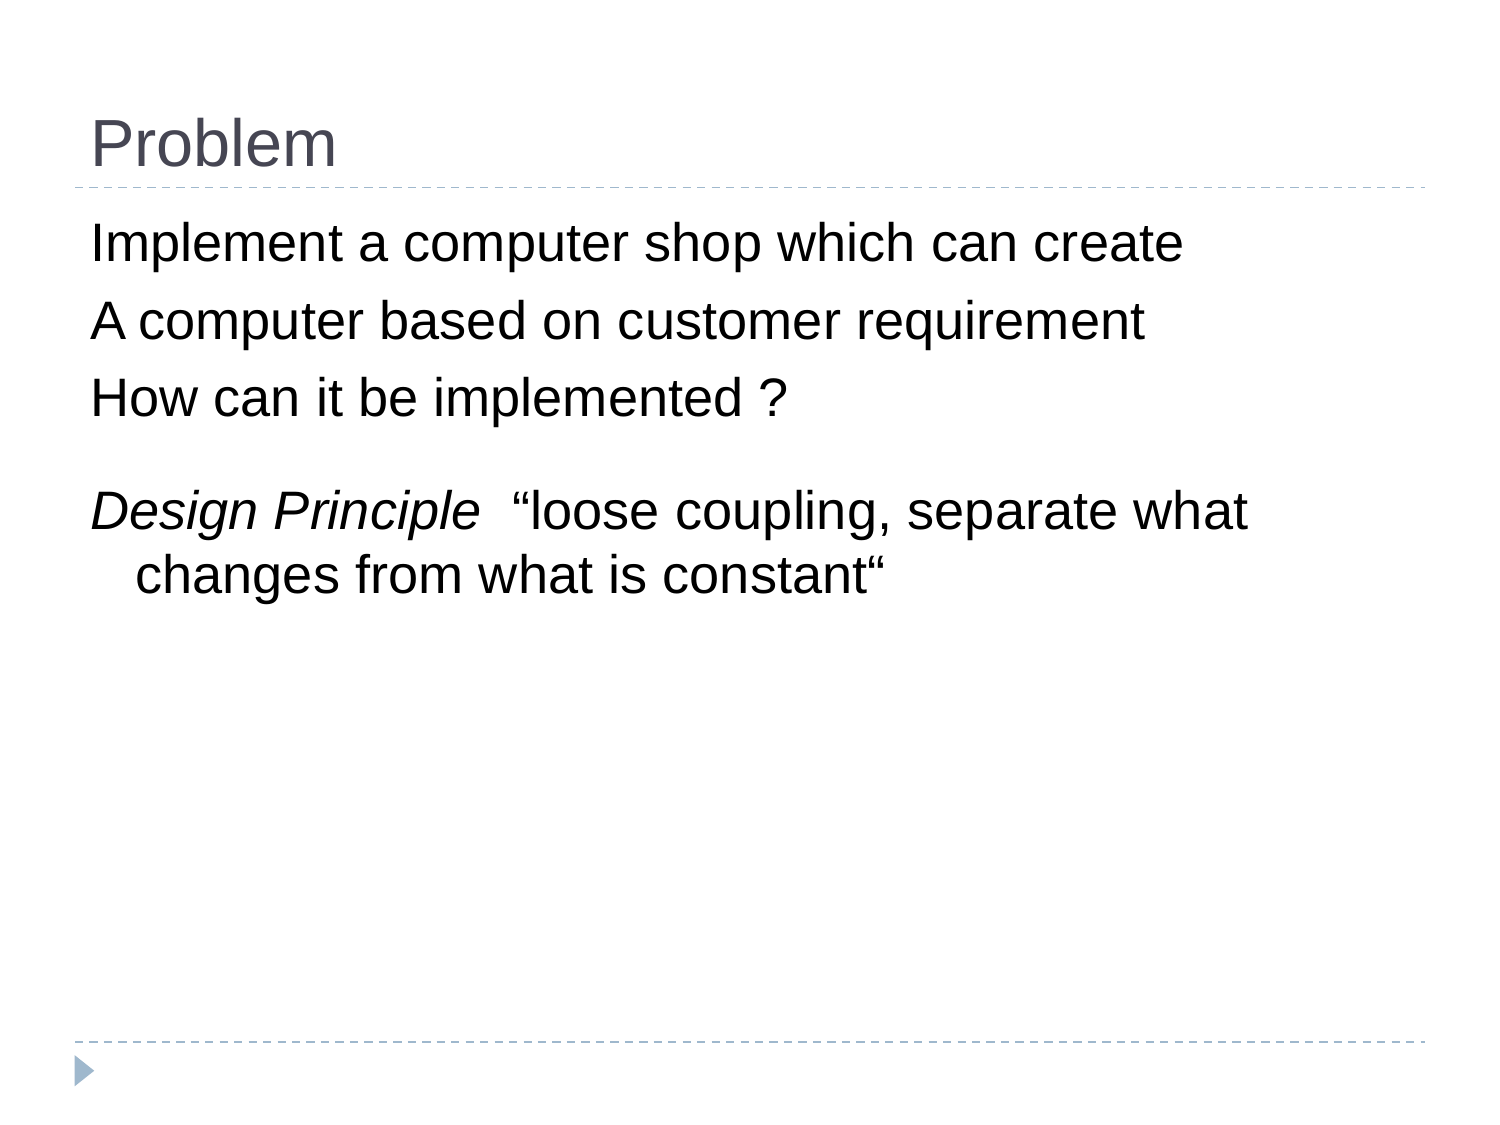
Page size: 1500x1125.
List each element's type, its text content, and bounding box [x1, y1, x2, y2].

list Implement a computer shop which can create A computer based on customer requirement How can it be implemented ? Design Principle “loose coupling, separate what changes from what is constant“ [75, 200, 1425, 1010]
title Problem [75, 24, 1425, 188]
